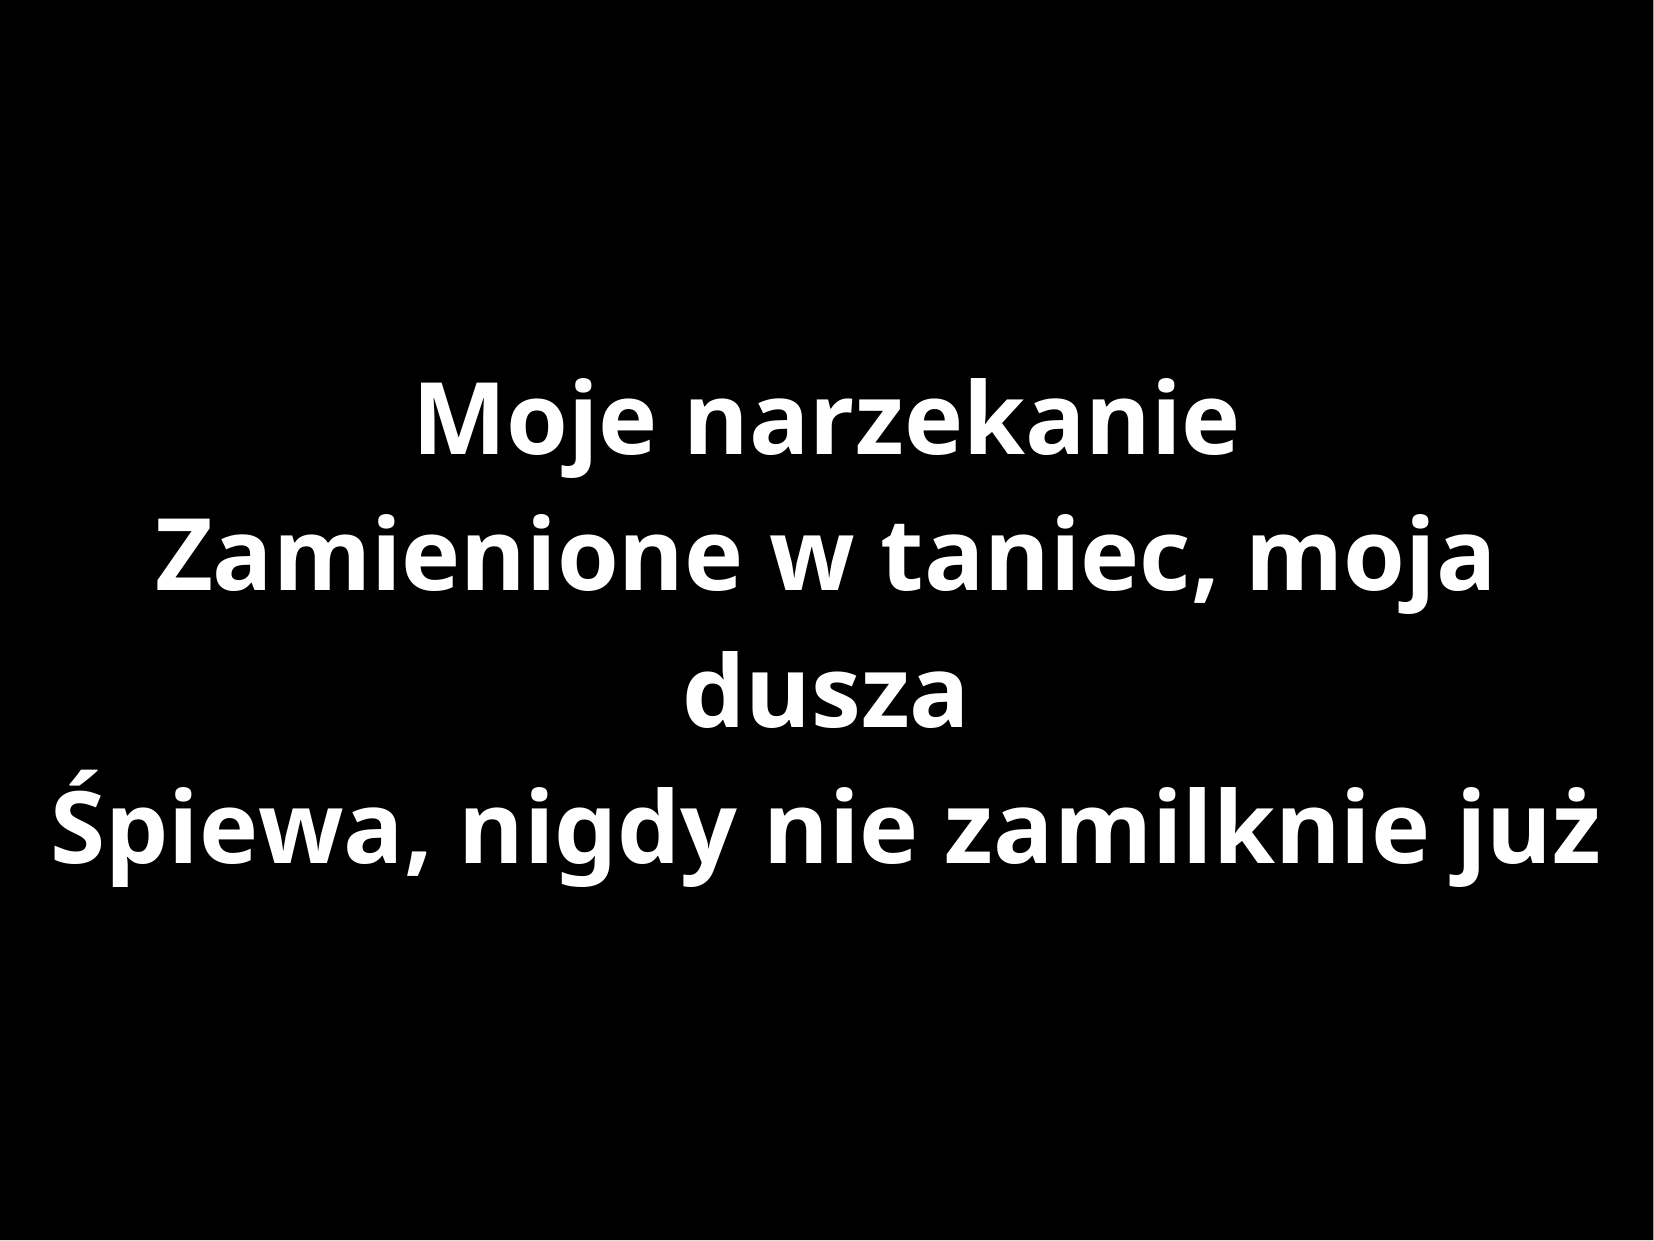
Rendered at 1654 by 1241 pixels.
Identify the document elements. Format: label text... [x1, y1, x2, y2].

title Moje narzekanie Zamienione w taniec, moja dusza Śpiewa, nigdy nie zamilknie już [0, 0, 1654, 1241]
